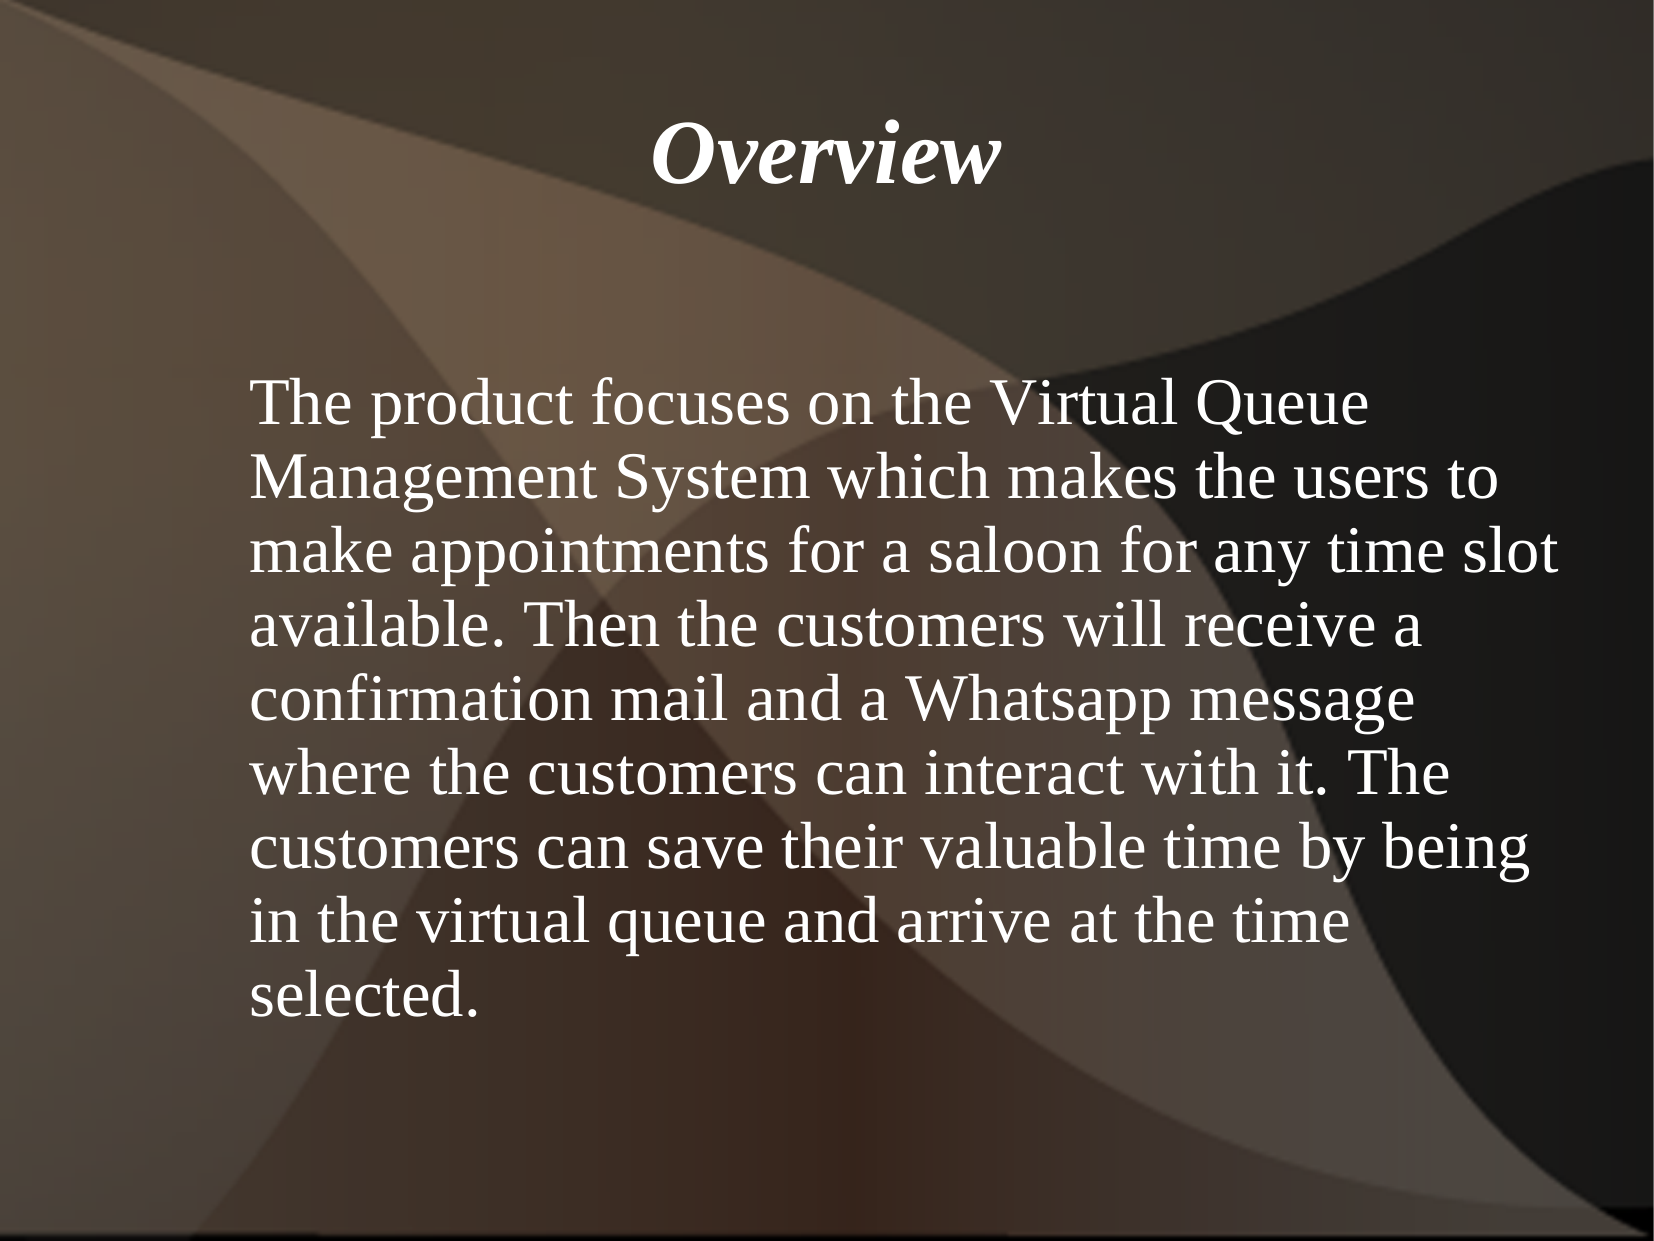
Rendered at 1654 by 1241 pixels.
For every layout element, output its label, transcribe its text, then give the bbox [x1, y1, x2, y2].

title Overview [82, 49, 1571, 257]
picture [0, 0, 1654, 1241]
list The product focuses on the Virtual Queue Management System which makes the users to make appointments for a saloon for any time slot available. Then the customers will receive a confirmation mail and a Whatsapp message where the customers can interact with it. The customers can save their valuable time by being in the virtual queue and arrive at the time selected. [178, 364, 1570, 1147]
